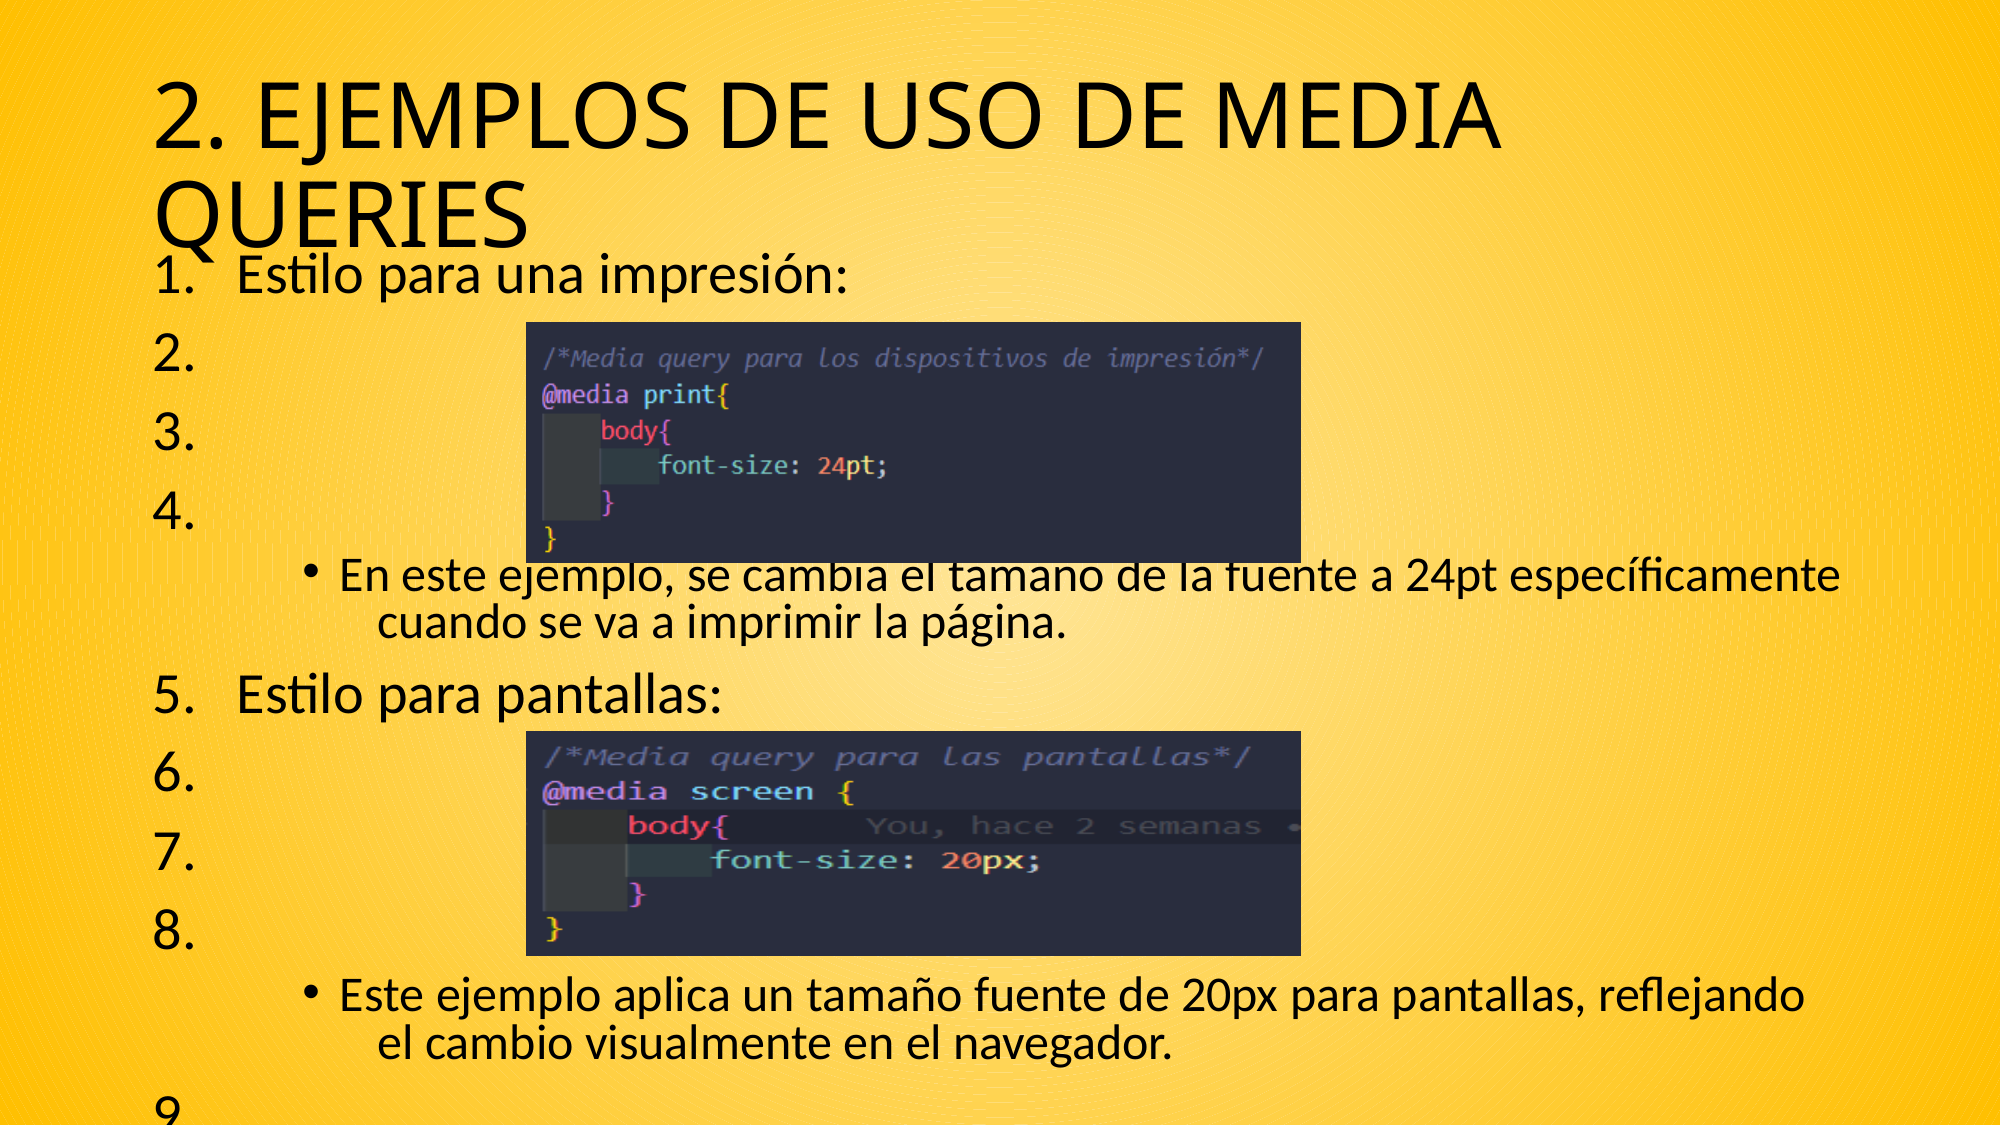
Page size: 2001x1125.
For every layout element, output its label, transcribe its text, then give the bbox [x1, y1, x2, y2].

picture [526, 322, 1301, 563]
list Estilo para una impresión: En este ejemplo, se cambia el tamaño de la fuente a 24pt específicamente cuando se va a imprimir la página. Estilo para pantallas: Este ejemplo aplica un tamaño fuente de 20px para pantallas, reflejando el cambio visualmente en el navegador. [137, 241, 1863, 1125]
picture [526, 731, 1301, 956]
title 2. EJEMPLOS DE USO DE MEDIA QUERIES [137, 59, 1863, 241]
